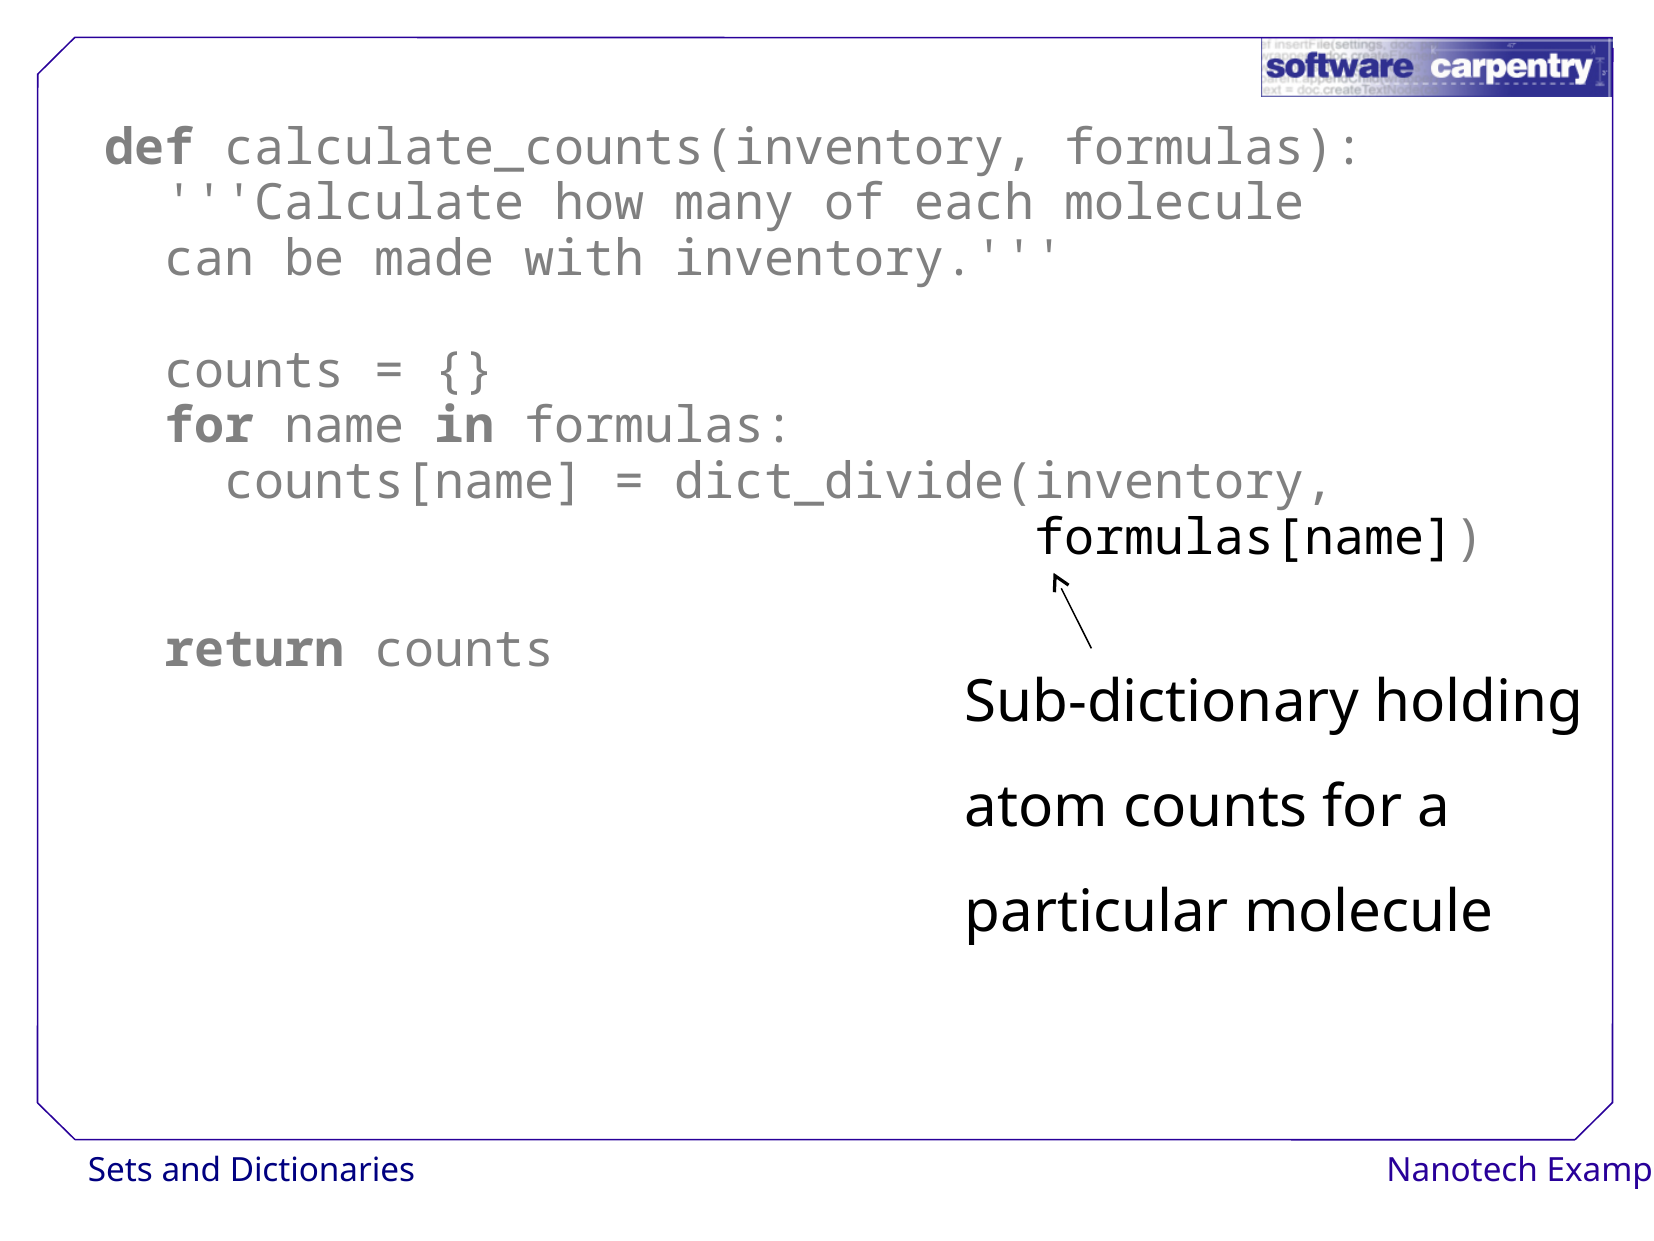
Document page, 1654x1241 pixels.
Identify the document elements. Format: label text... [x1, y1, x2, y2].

picture [1261, 39, 1613, 97]
text_box Sub-dictionary holding atom counts for a particular molecule [949, 620, 1624, 951]
text_box def calculate_counts(inventory, formulas): '''Calculate how many of each molecule can be made with inventory.''' counts = {} for name in formulas: counts[name] = dict_divide(inventory, formulas[name]) return counts [89, 112, 1177, 1093]
